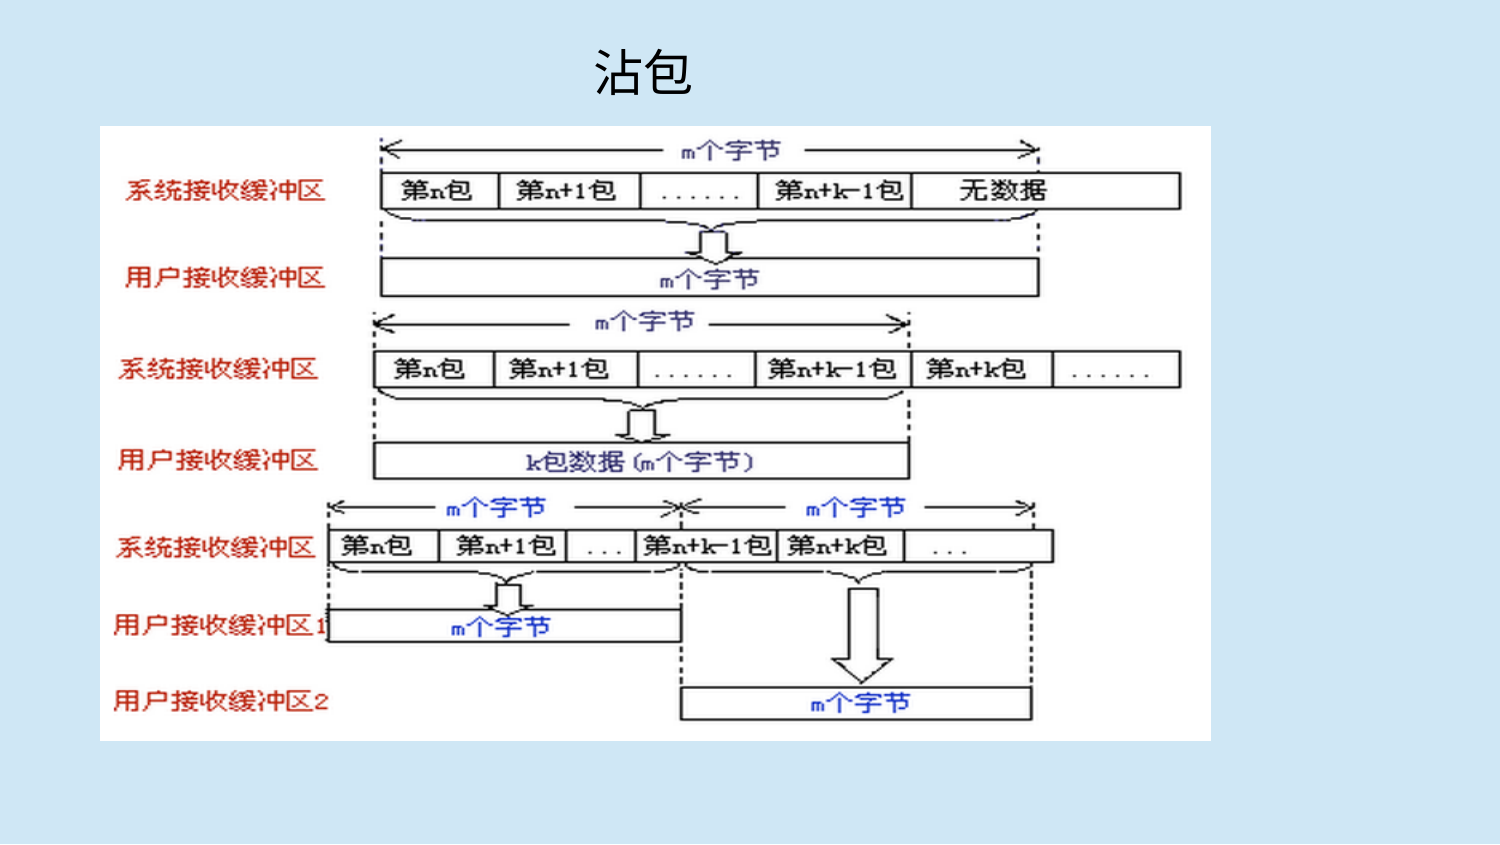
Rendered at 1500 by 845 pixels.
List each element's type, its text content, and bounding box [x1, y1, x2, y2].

picture [100, 126, 1211, 741]
title 沾包 [135, 33, 1152, 103]
